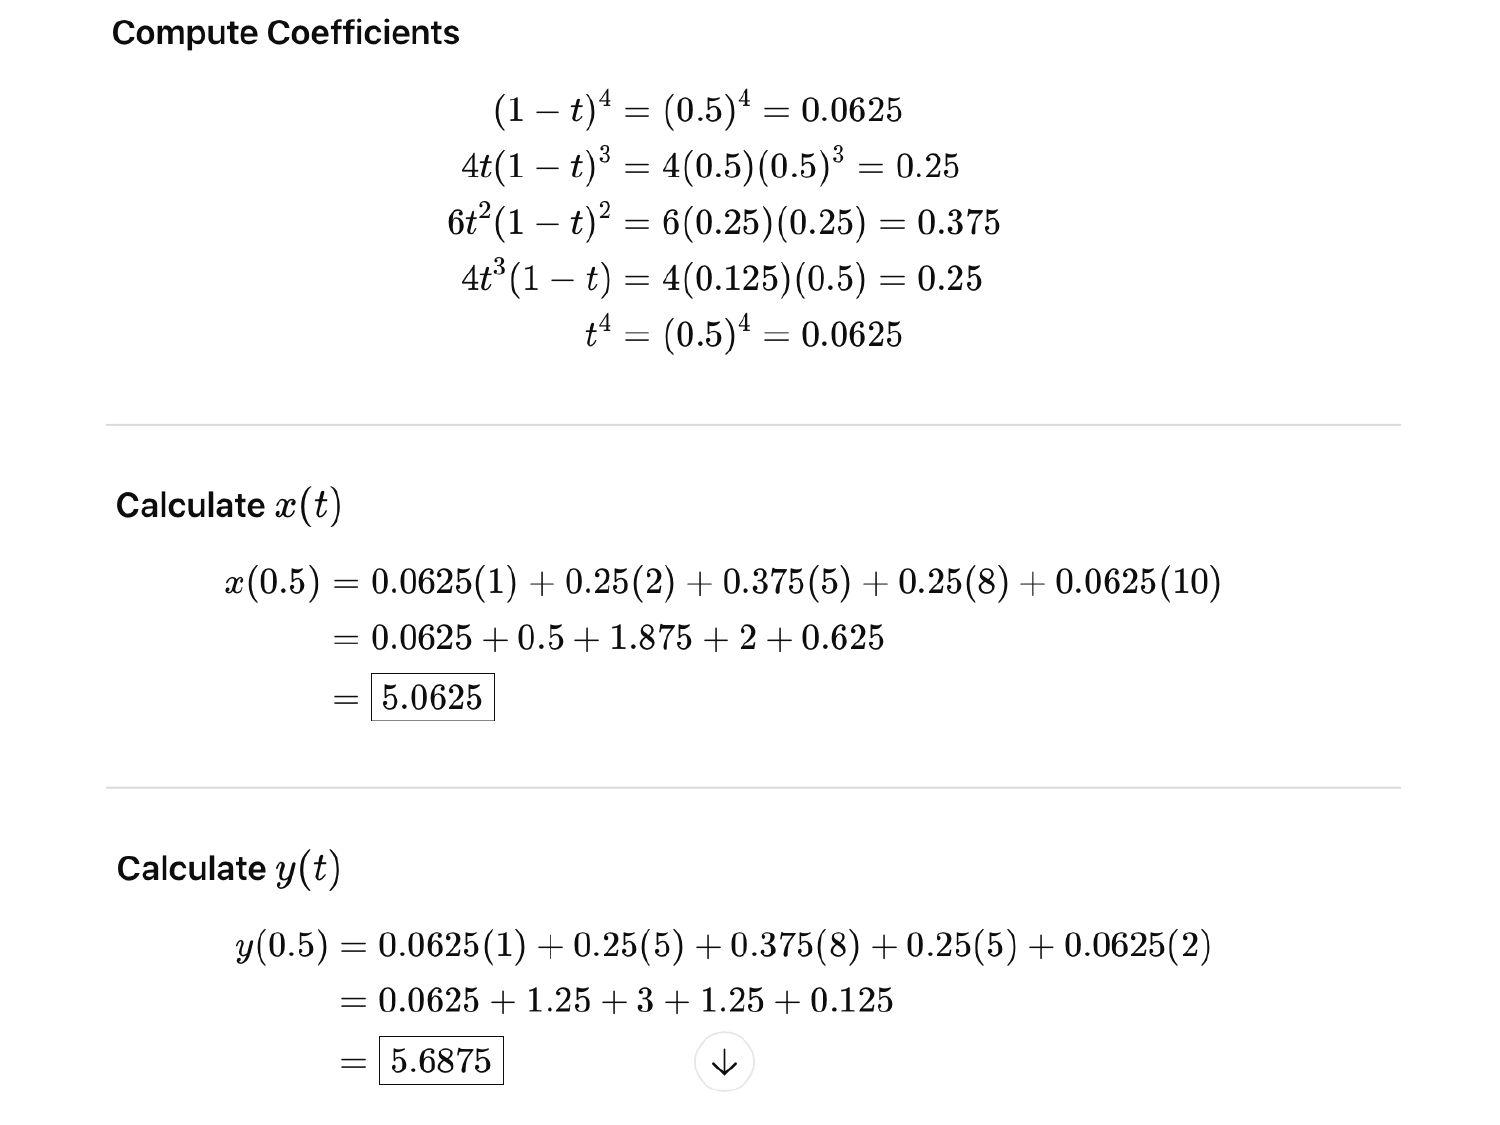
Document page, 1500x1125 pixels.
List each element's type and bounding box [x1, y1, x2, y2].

picture [106, 2, 1401, 1125]
